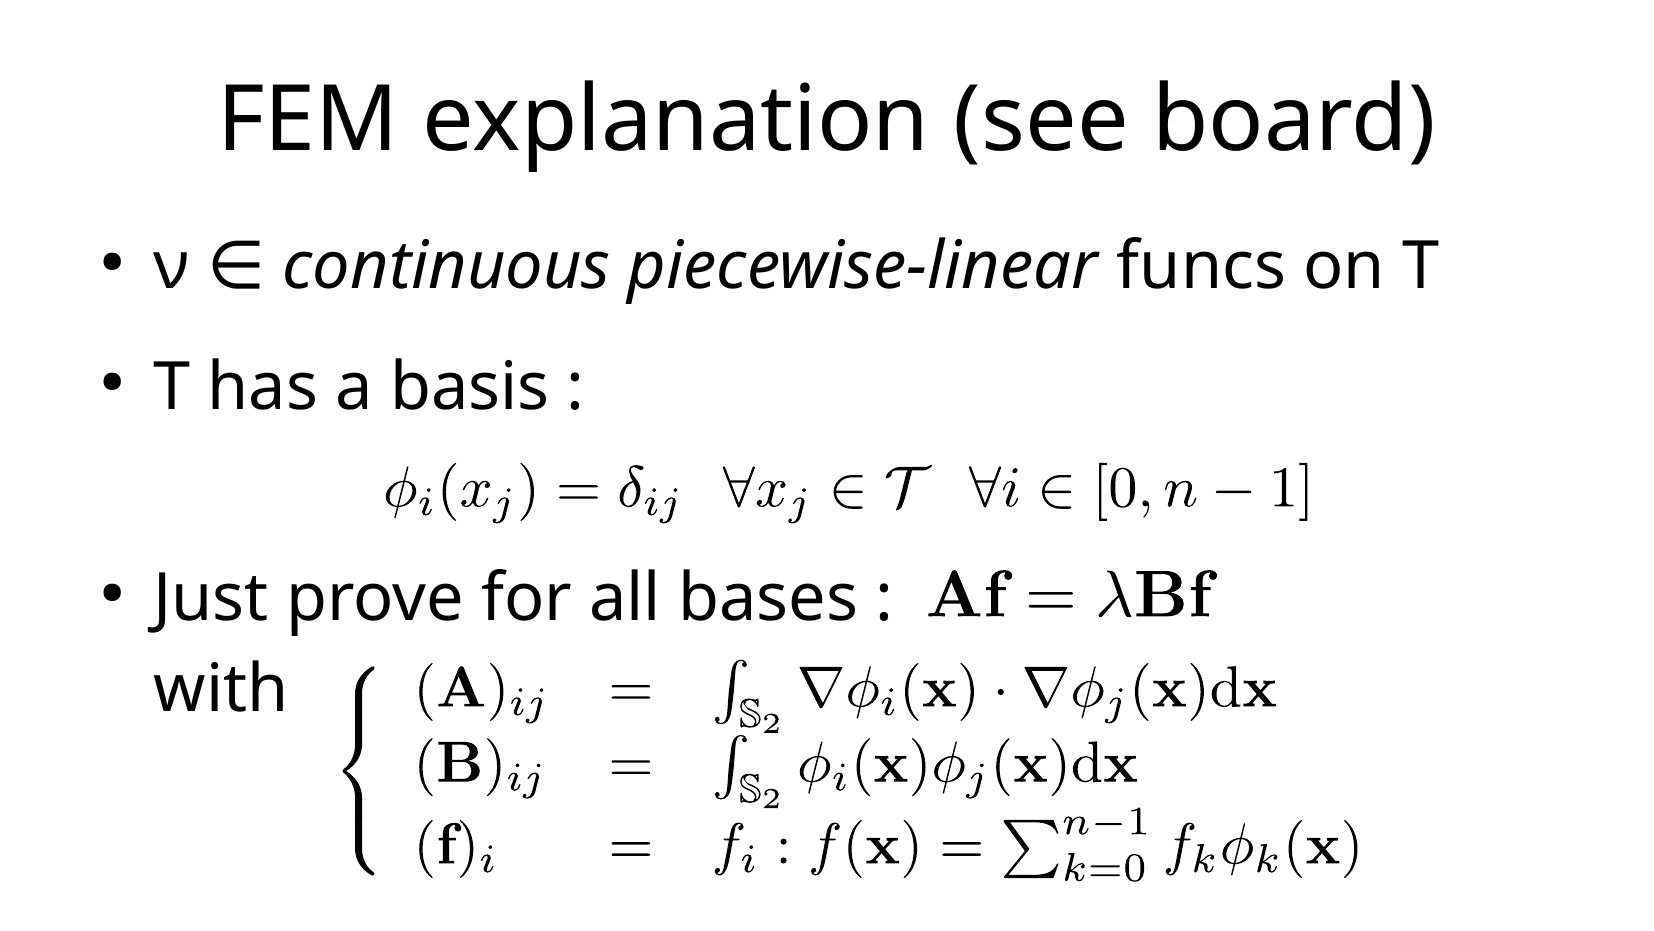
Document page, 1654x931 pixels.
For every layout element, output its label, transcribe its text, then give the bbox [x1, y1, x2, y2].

picture [923, 567, 1220, 620]
list ν ∈ continuous piecewise-linear funcs on T T has a basis : Just prove for all bases : with [82, 217, 1571, 931]
picture [380, 460, 1310, 526]
title FEM explanation (see board) [82, 37, 1571, 193]
picture [332, 659, 1358, 882]
